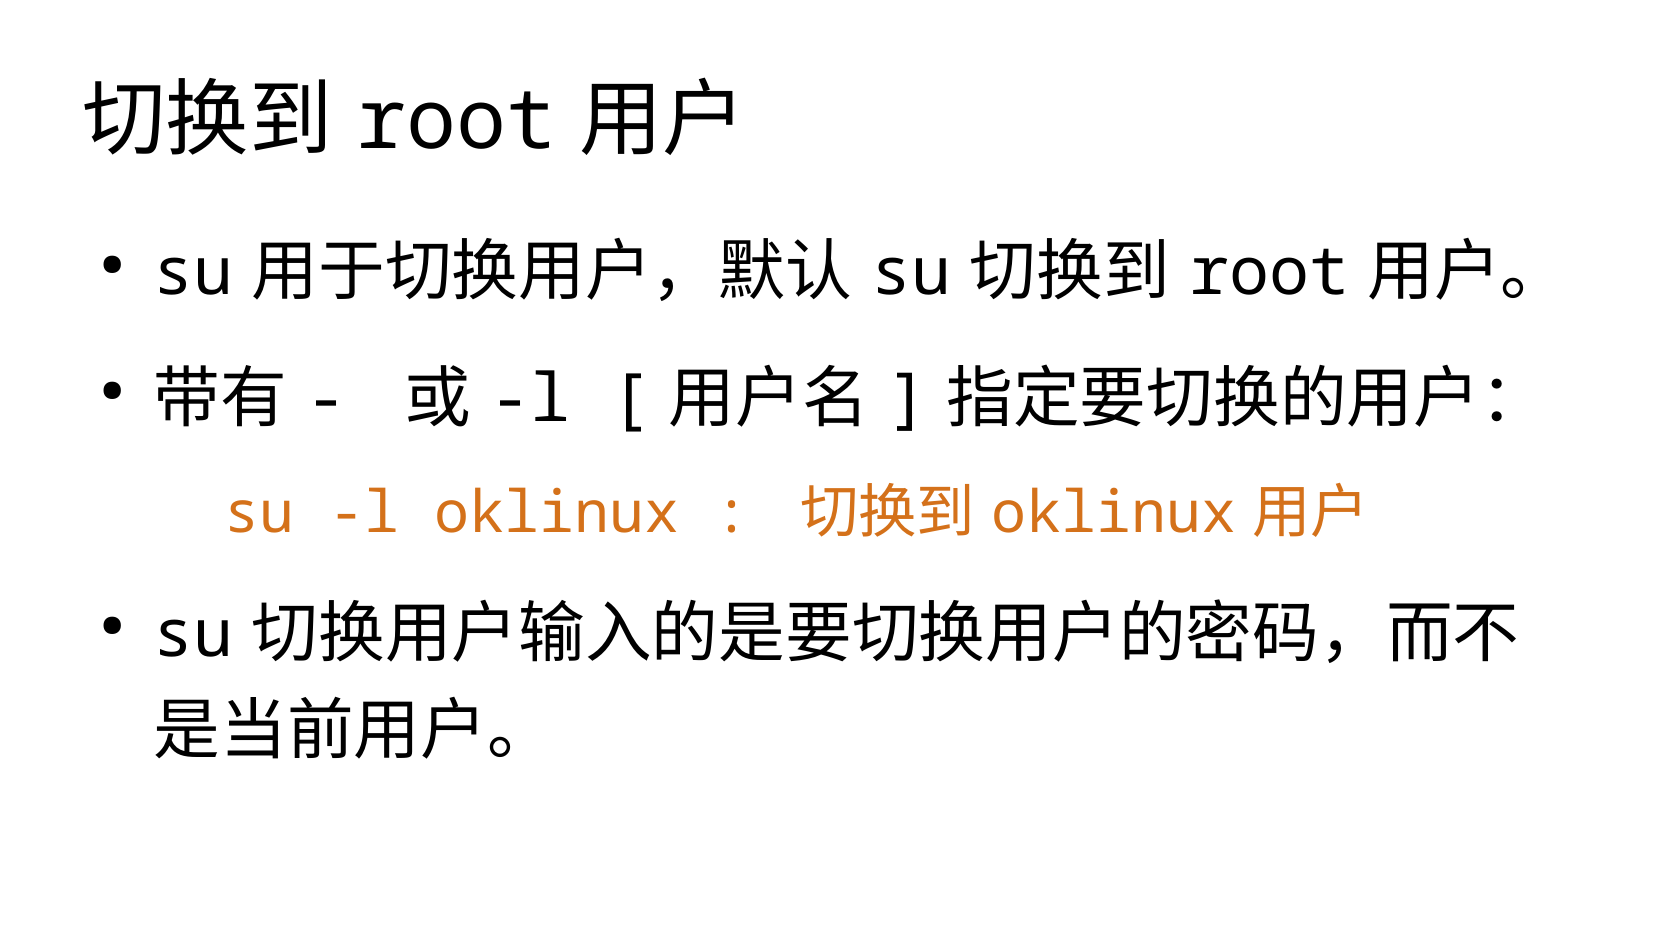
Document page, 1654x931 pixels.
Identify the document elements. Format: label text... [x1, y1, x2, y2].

title 切换到root用户 [82, 37, 1571, 189]
list su用于切换用户，默认su切换到root用户。 带有- 或-l [用户名]指定要切换的用户： su -l oklinux : 切换到oklinux用户 su切换用户输入的是要切换用户的密码，而不是当前用户。 [82, 217, 1571, 815]
